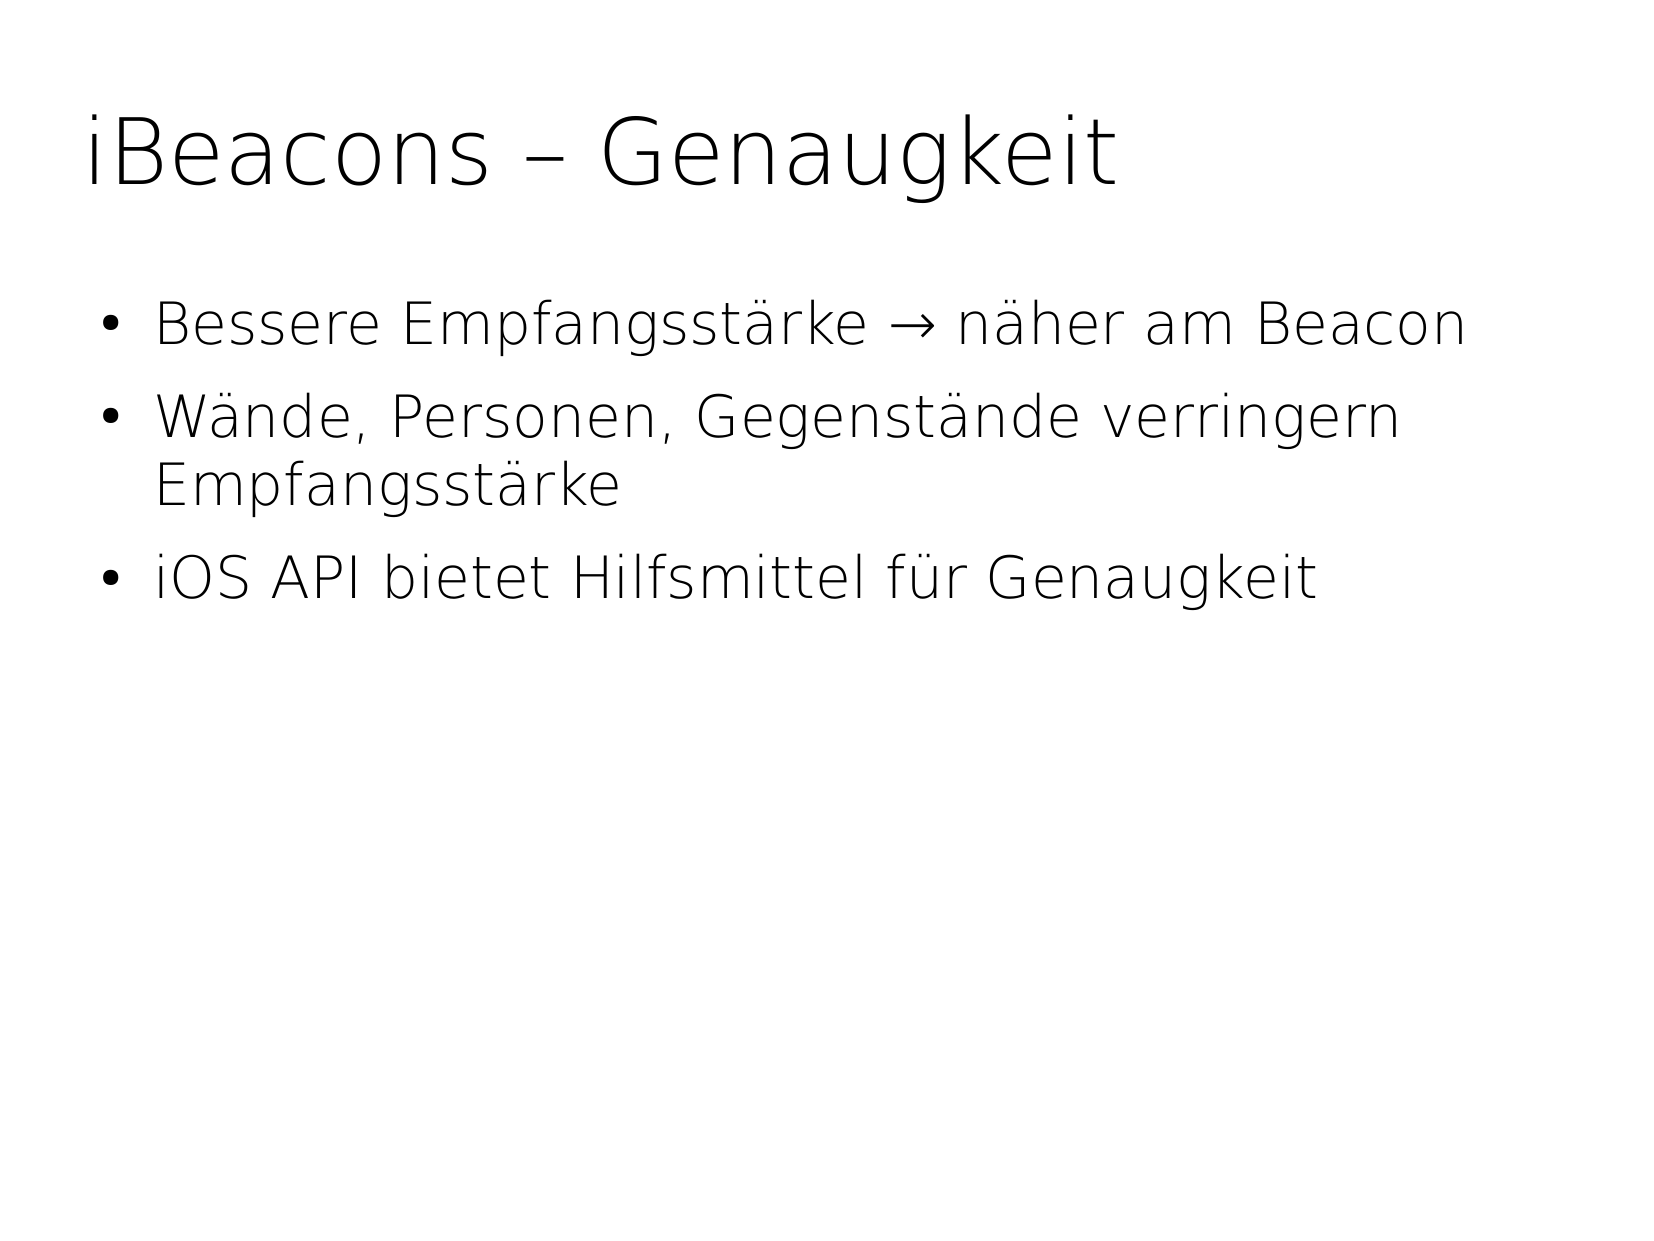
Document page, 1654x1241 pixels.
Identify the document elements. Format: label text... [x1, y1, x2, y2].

list Bessere Empfangsstärke → näher am Beacon Wände, Personen, Gegenstände verringern Empfangsstärke iOS API bietet Hilfsmittel für Genaugkeit [82, 290, 1571, 1010]
title iBeacons – Genaugkeit [82, 49, 1571, 257]
